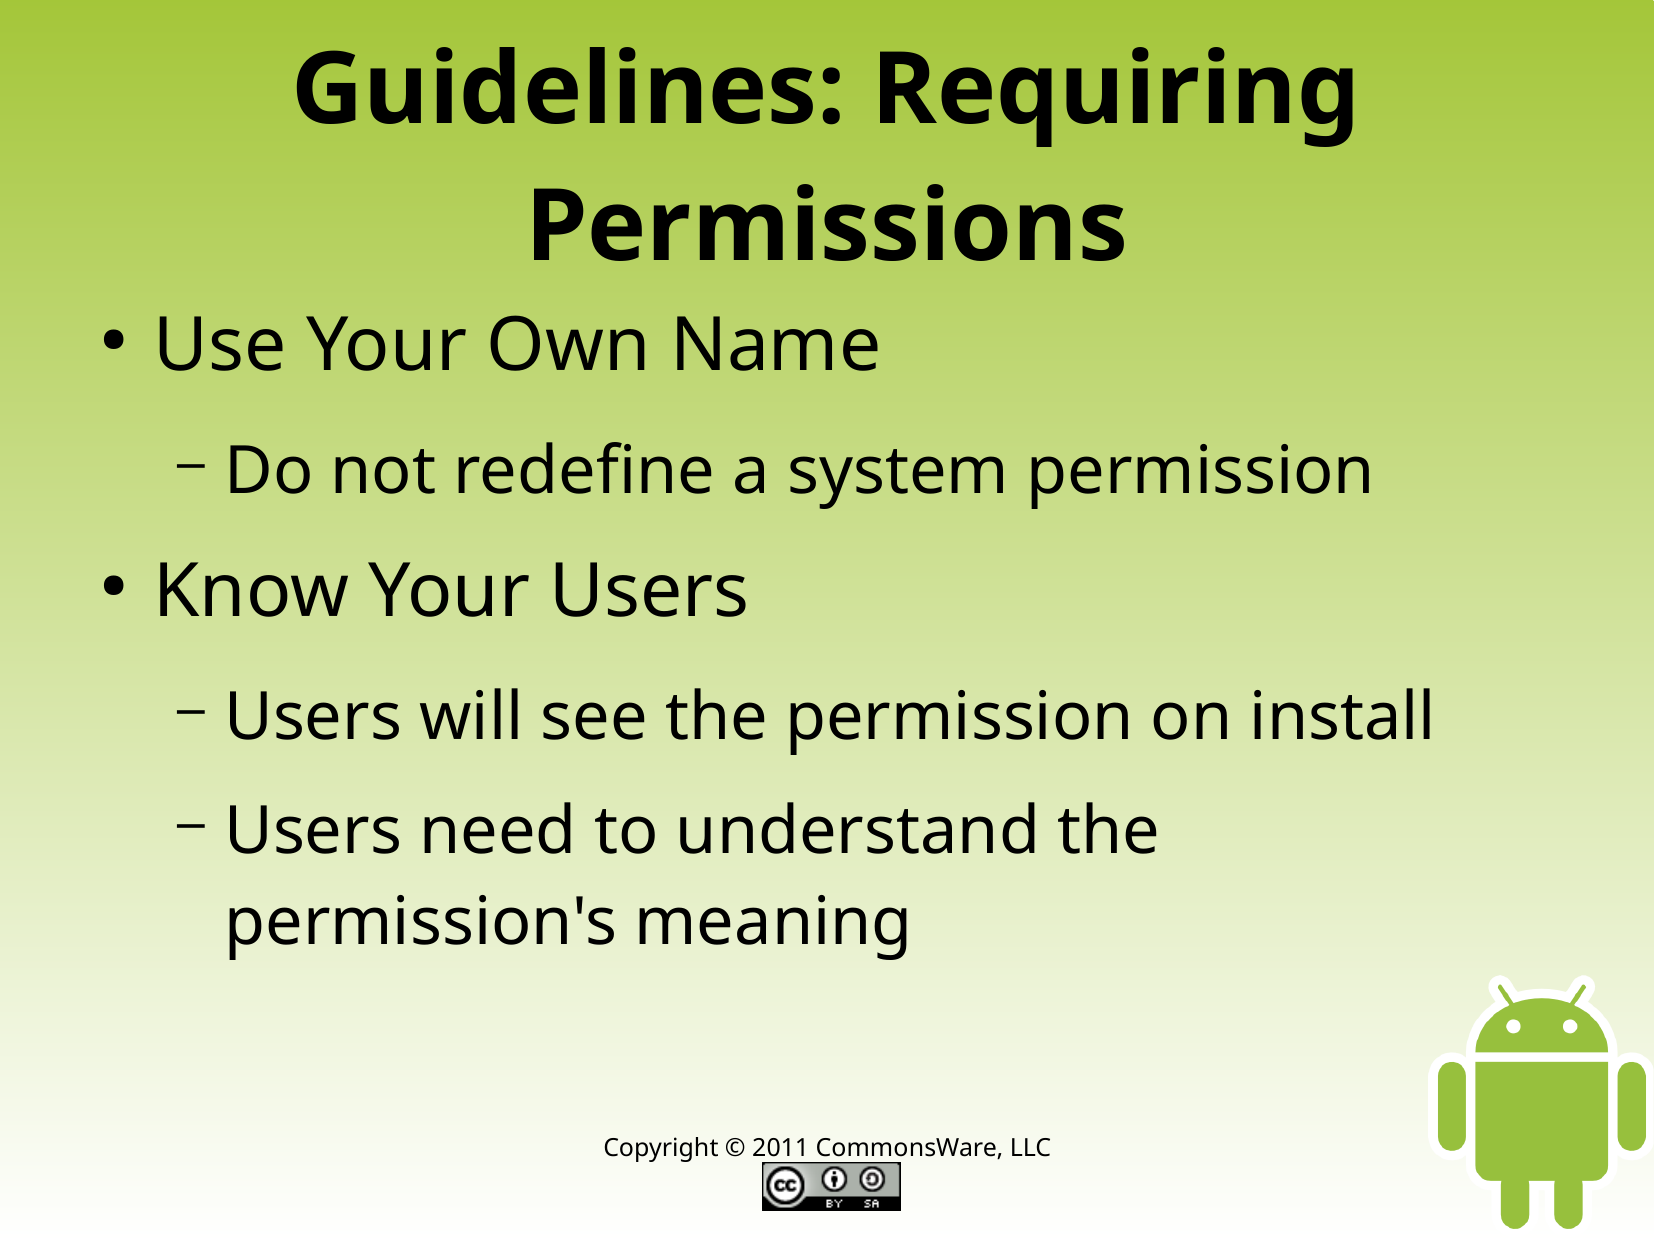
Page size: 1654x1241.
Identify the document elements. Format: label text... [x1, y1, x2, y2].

picture [1428, 975, 1654, 1238]
list Use Your Own Name Do not redefine a system permission Know Your Users Users will see the permission on install Users need to understand the permission's meaning [82, 290, 1571, 1126]
picture [762, 1162, 901, 1211]
title Guidelines: Requiring Permissions [82, 49, 1571, 257]
